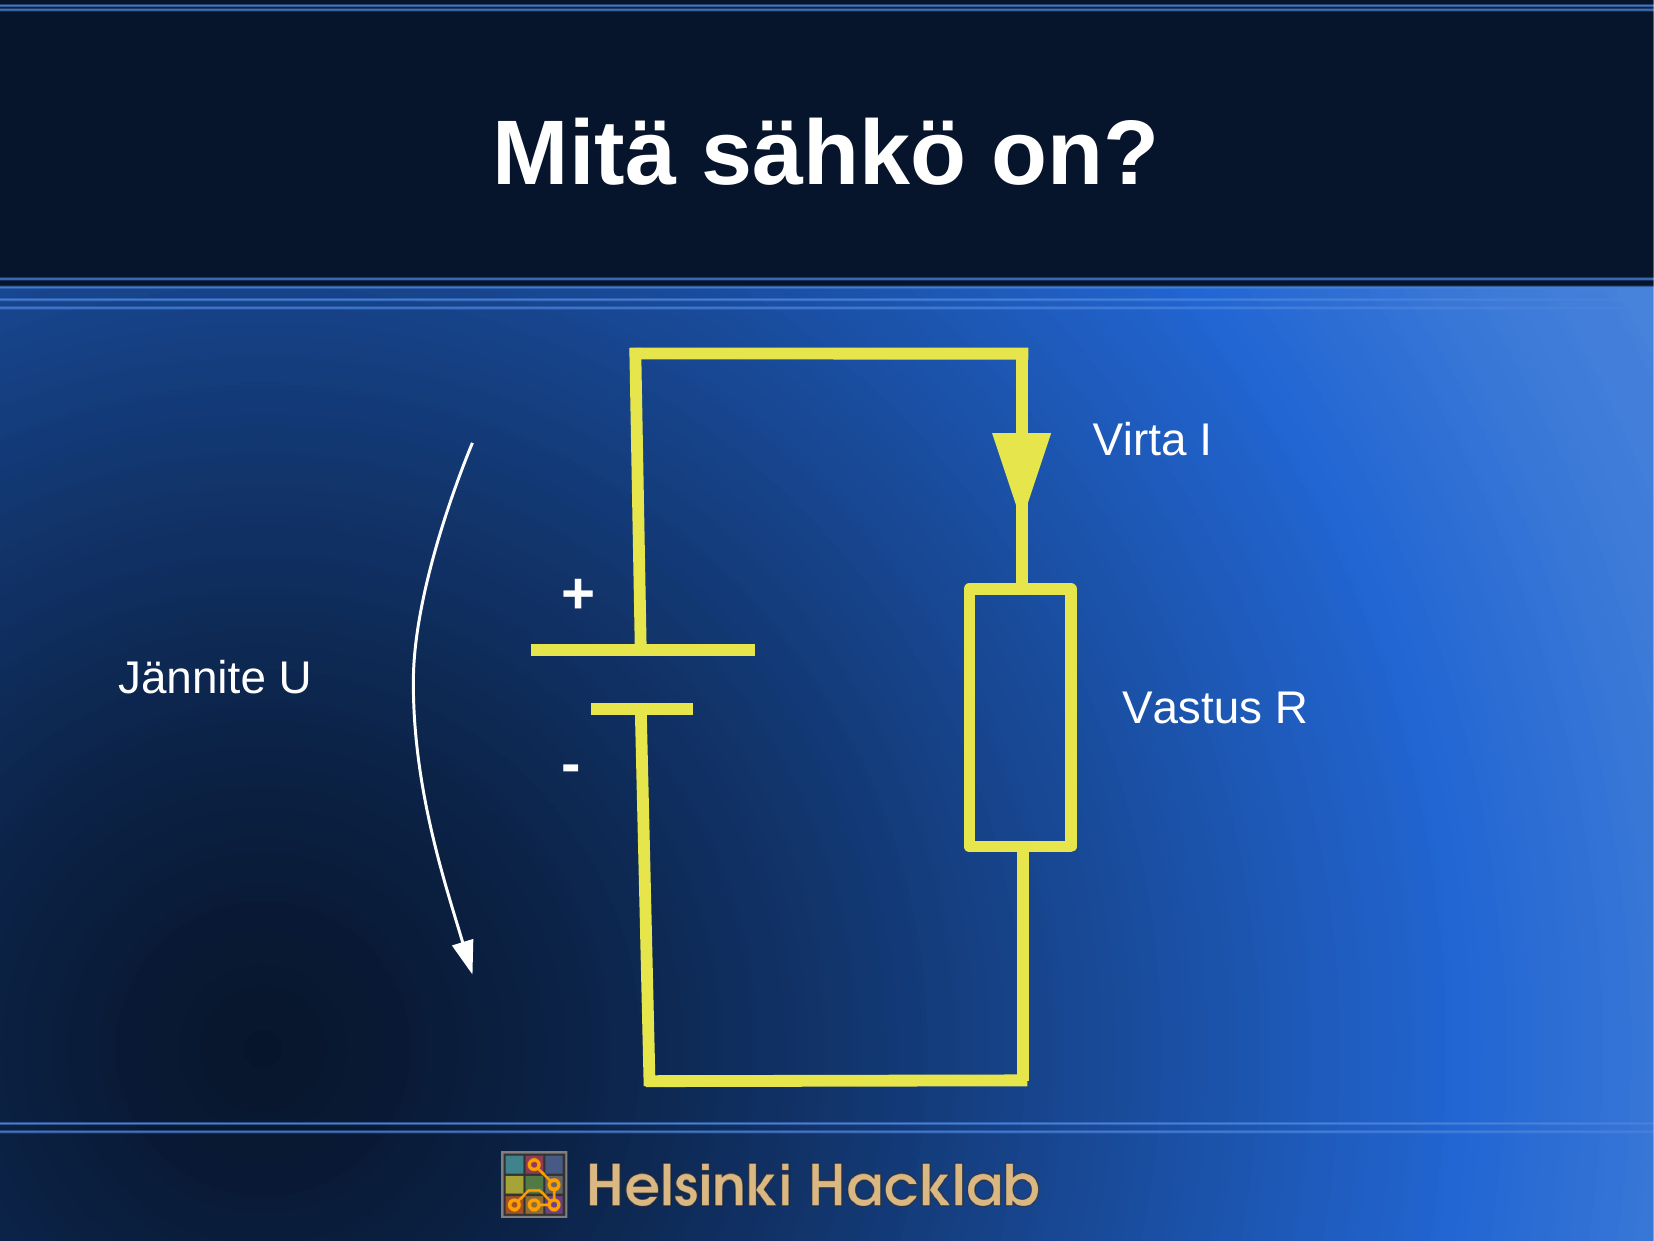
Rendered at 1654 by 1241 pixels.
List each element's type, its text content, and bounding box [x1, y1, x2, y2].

text_box Jännite U [118, 652, 384, 709]
text_box Vastus R [1122, 681, 1388, 739]
text_box Virta I [1092, 413, 1359, 470]
text_box + [561, 561, 621, 650]
picture [0, 0, 1654, 1241]
title Mitä sähkö on? [82, 49, 1571, 257]
text_box - [561, 730, 621, 798]
